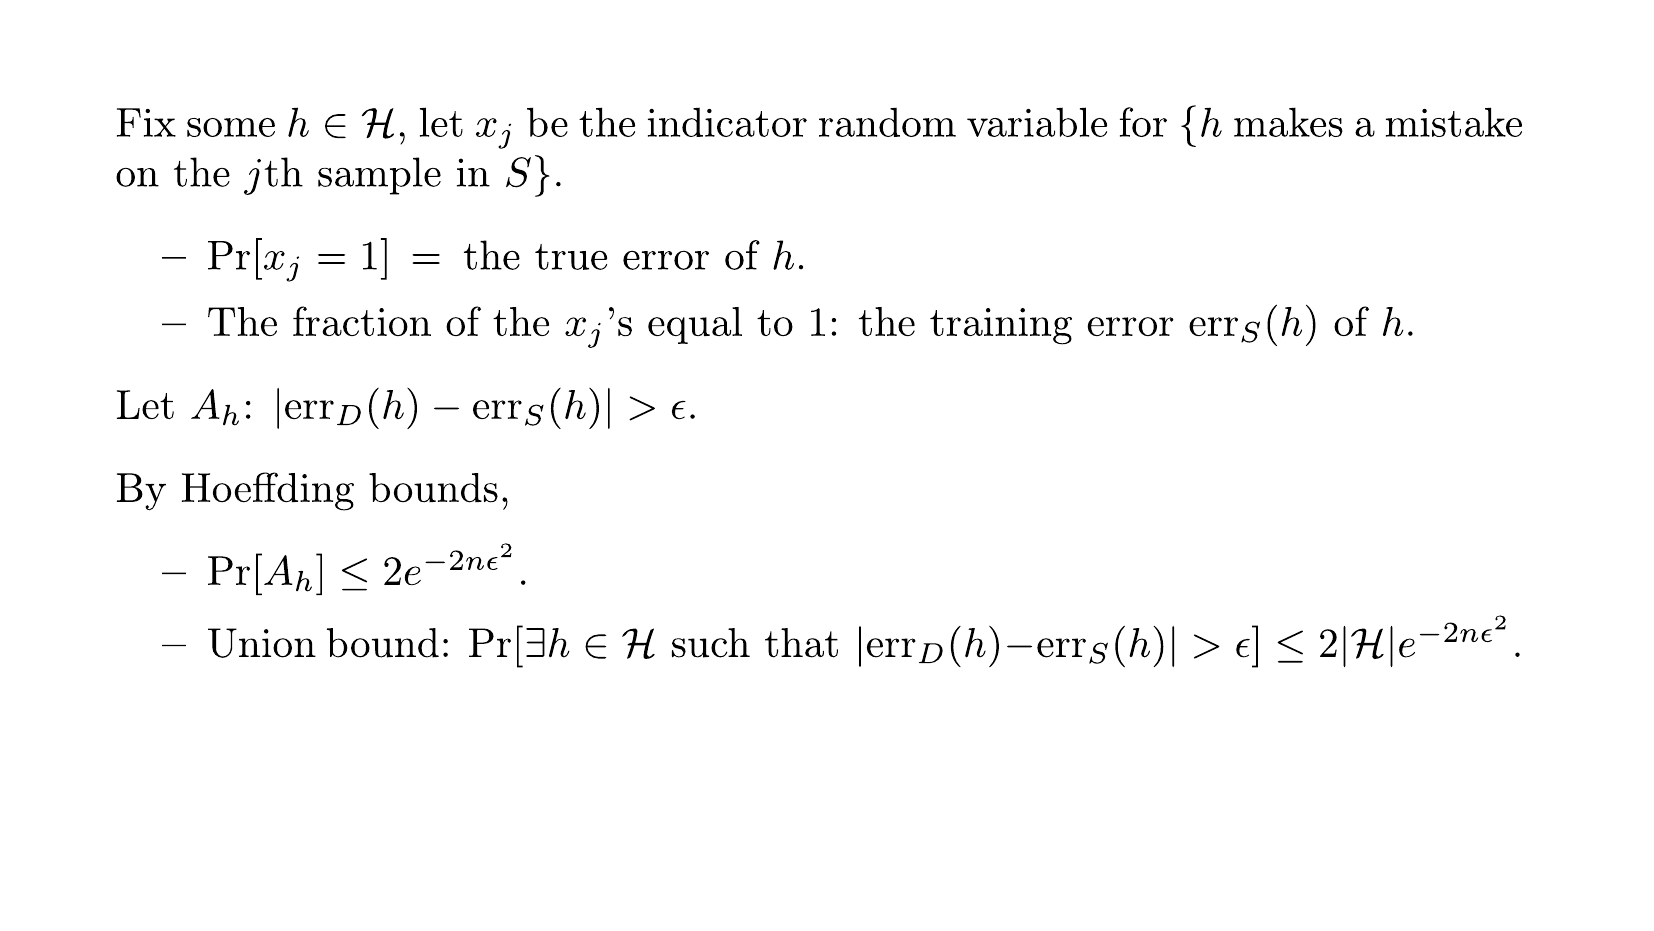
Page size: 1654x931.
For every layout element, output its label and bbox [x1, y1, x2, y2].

picture [73, 105, 1523, 668]
